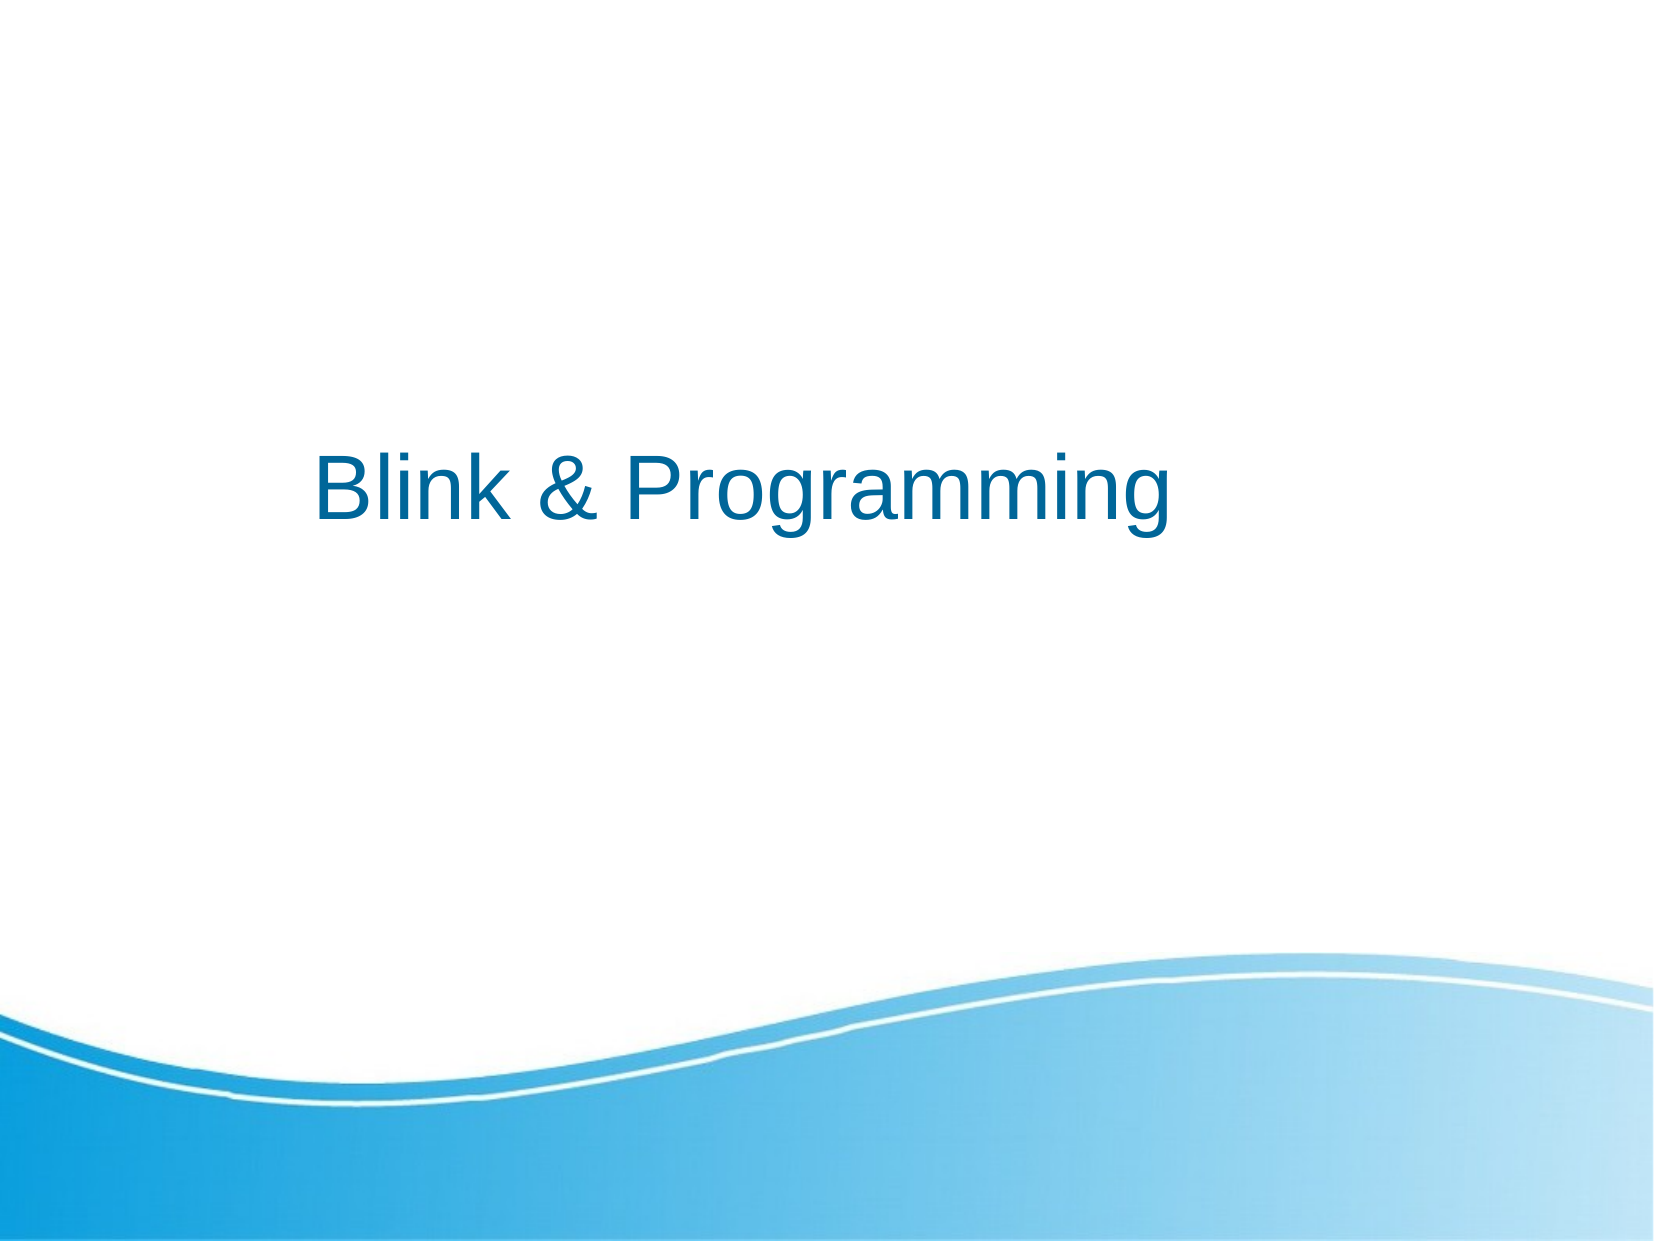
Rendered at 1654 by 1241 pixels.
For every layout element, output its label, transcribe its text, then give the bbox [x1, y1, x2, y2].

picture [0, 952, 1654, 1241]
title Blink & Programming [0, 384, 1489, 592]
